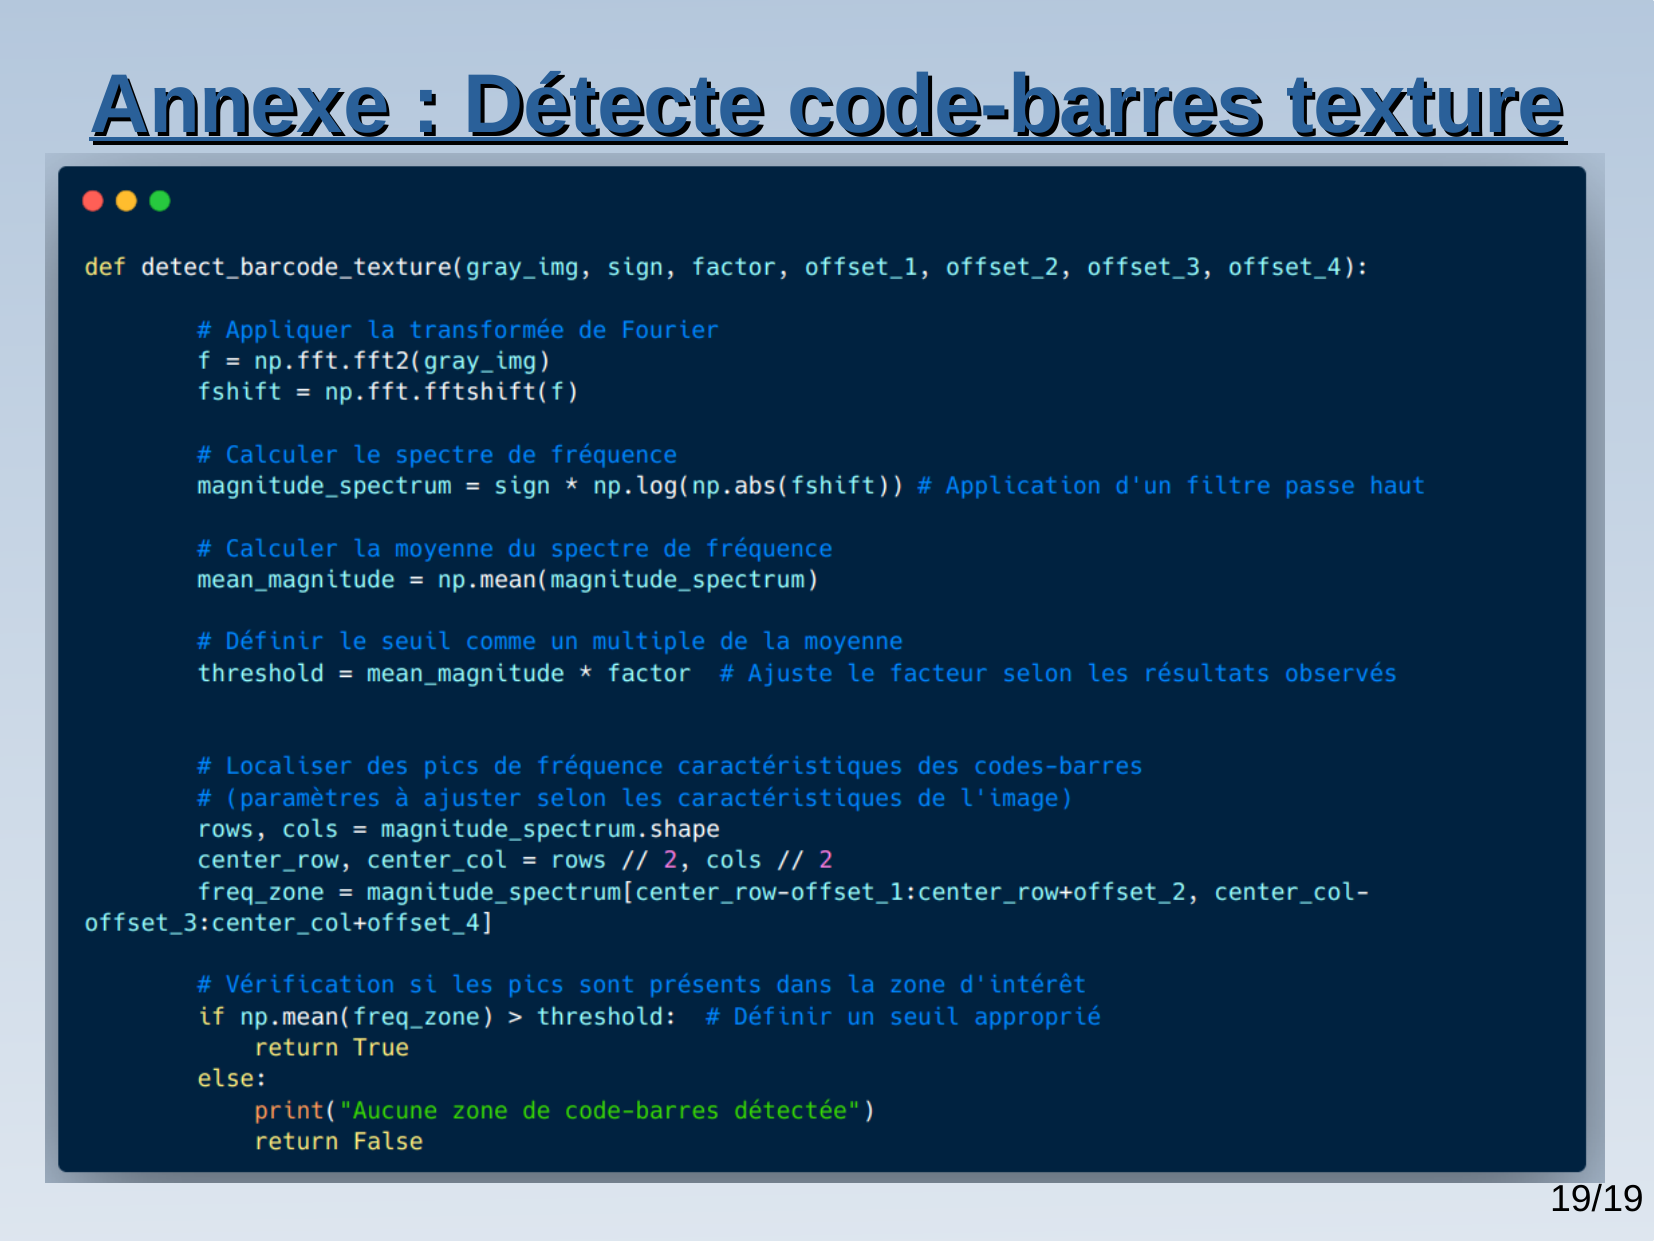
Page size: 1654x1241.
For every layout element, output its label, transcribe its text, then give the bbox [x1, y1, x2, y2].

picture [45, 153, 1605, 1183]
title Annexe : Détecte code-barres texture [82, 0, 1571, 153]
